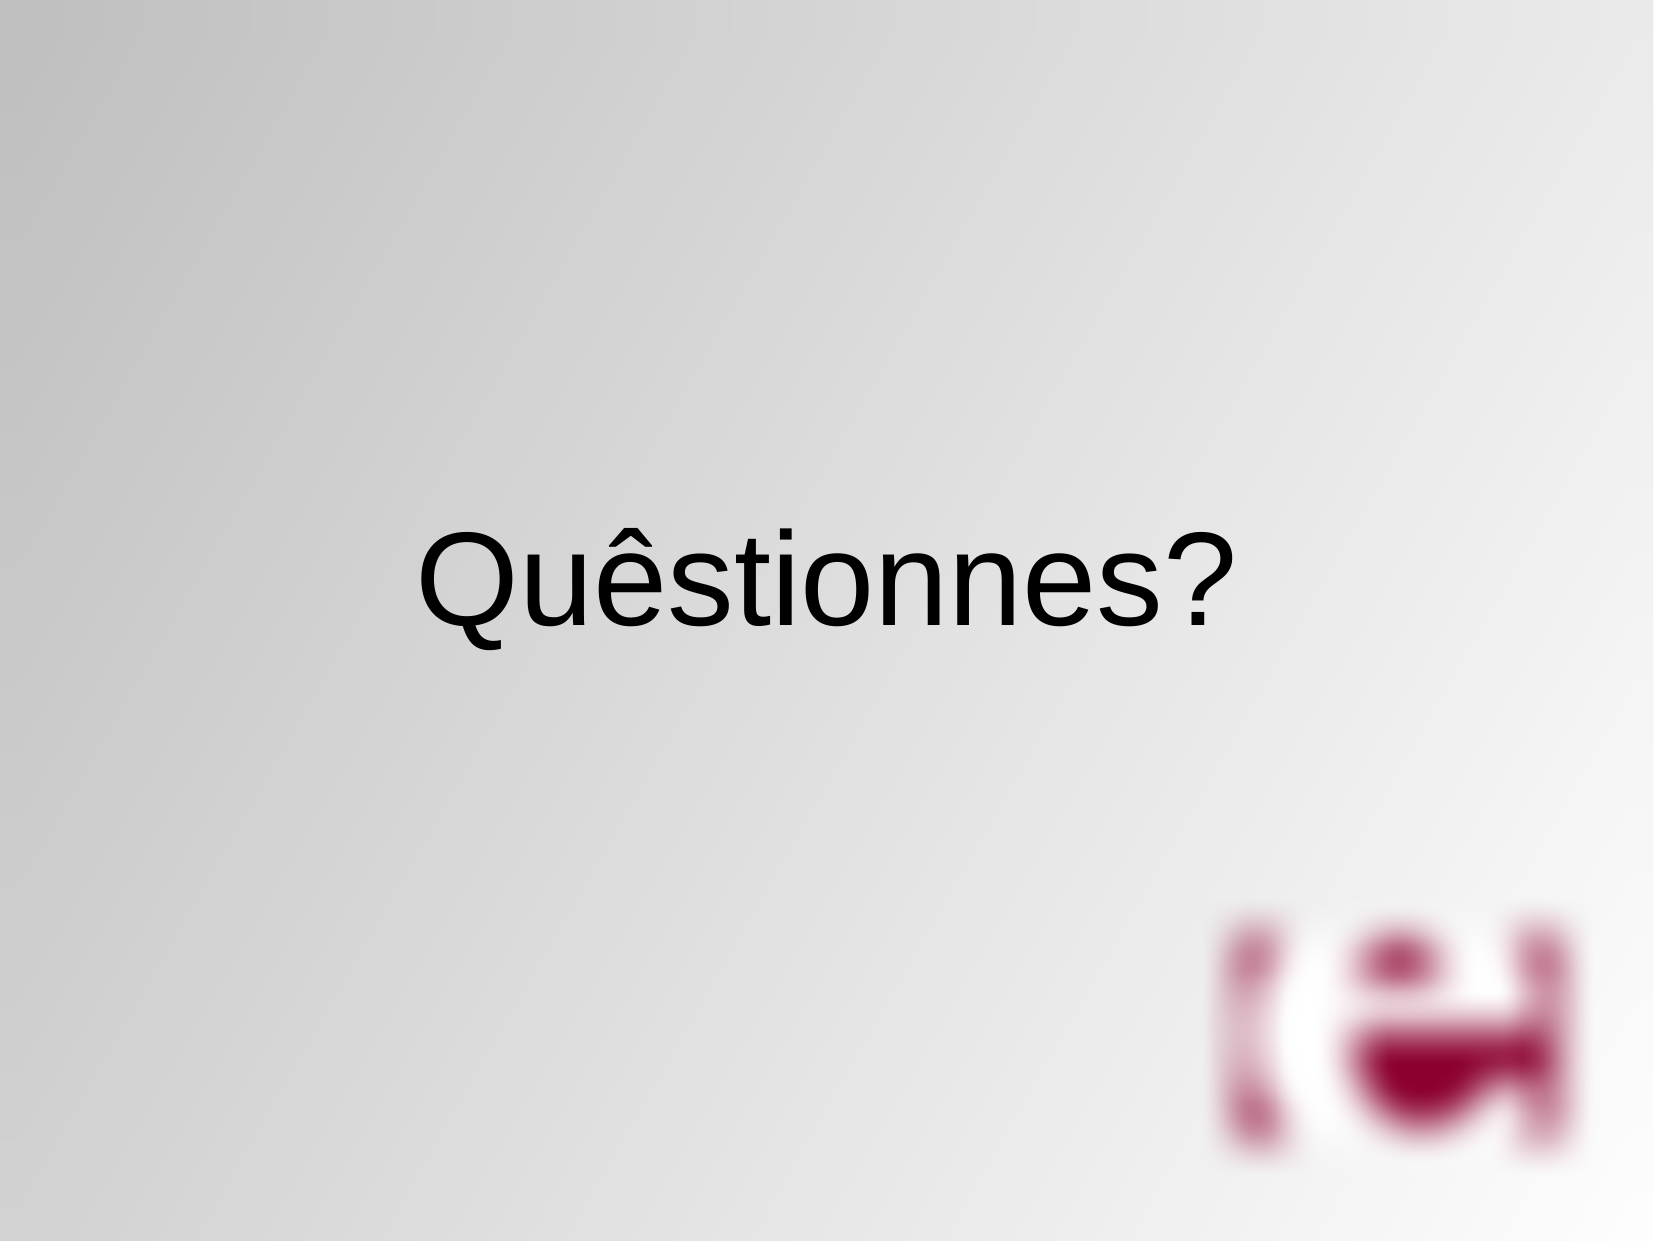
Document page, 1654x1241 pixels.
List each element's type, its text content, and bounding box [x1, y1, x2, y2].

picture [0, 0, 1654, 1241]
subtitle Quêstionnes? [82, 56, 1571, 1102]
